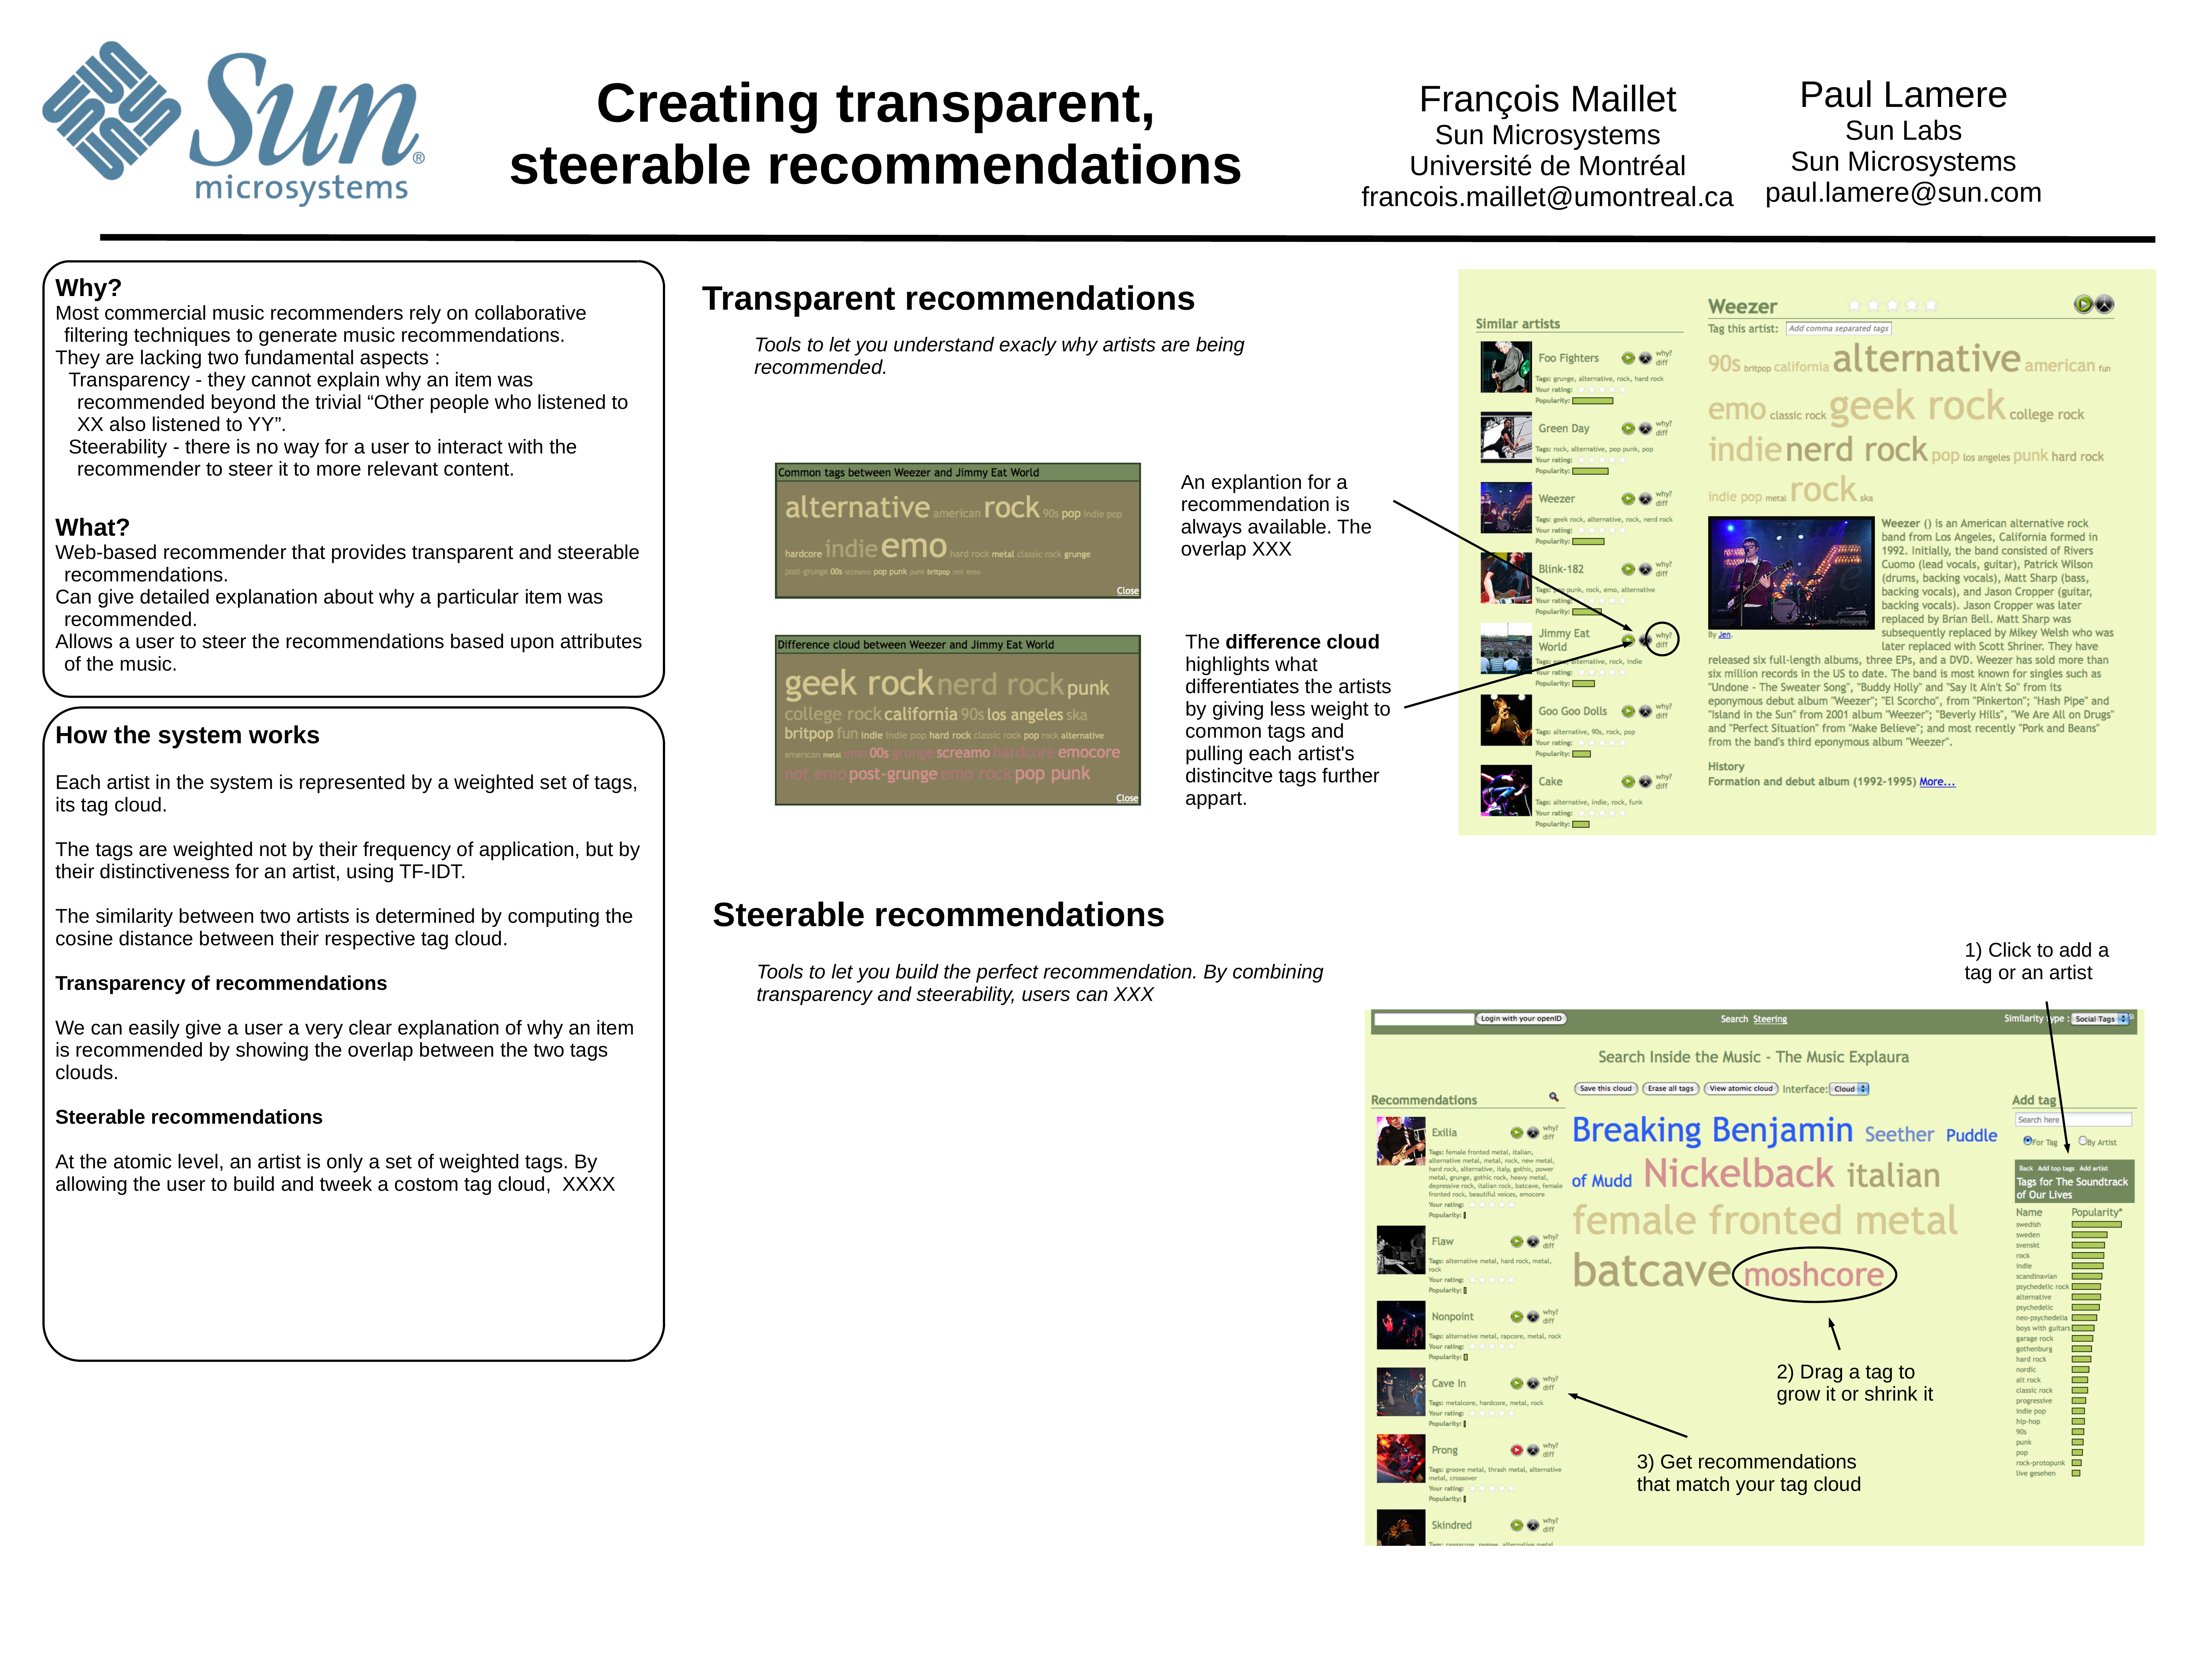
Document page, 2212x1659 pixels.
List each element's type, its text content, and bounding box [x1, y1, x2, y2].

text_box Why? Most commercial music recommenders rely on collaborative filtering techniques to generate music recommendations. They are lacking two fundamental aspects : Transparency - they cannot explain why an item was recommended beyond the trivial “Other people who listened to XX also listened to YY”. Steerability - there is no way for a user to interact with the recommender to steer it to more relevant content. [50, 271, 655, 505]
text_box Creating transparent, steerable recommendations [468, 69, 1285, 198]
text_box Transparent recommendations [696, 276, 1372, 320]
text_box 1) Click to add a tag or an artist [1959, 936, 2145, 987]
text_box 3) Get recommendations that match your tag cloud [1631, 1448, 1868, 1498]
text_box How the system works Each artist in the system is represented by a weighted set of tags, its tag cloud. The tags are weighted not by their frequency of application, but by their distinctiveness for an artist, using TF-IDT. The similarity between two artists is determined by computing the cosine distance between their respective tag cloud. Transparency of recommendations We can easily give a user a very clear explanation of why an item is recommended by showing the overlap between the two tags clouds. Steerable recommendations At the atomic level, an artist is only a set of weighted tags. By allowing the user to build and tweek a costom tag cloud, XXXX [50, 718, 655, 1198]
picture [775, 635, 1141, 806]
text_box 2) Drag a tag to grow it or shrink it [1771, 1357, 1939, 1408]
picture [775, 463, 1141, 599]
picture [1365, 1009, 2145, 1546]
text_box Steerable recommendations [707, 893, 1383, 936]
text_box Tools to let you understand exacly why artists are being recommended. [749, 331, 1348, 381]
text_box An explantion for a recommendation is always available. The overlap XXX [1175, 468, 1411, 597]
picture [42, 41, 425, 207]
text_box Paul Lamere Sun Labs Sun Microsystems paul.lamere@sun.com [1650, 71, 2158, 211]
text_box Tools to let you build the perfect recommendation. By combining transparency and steerability, users can XXX [751, 958, 1350, 1008]
text_box The difference cloud highlights what differentiates the artists by giving less weight to common tags and pulling each artist's distincitve tags further appart. [1180, 627, 1409, 812]
picture [1458, 269, 2156, 835]
text_box What? Web-based recommender that provides transparent and steerable recommendations. Can give detailed explanation about why a particular item was recommended. Allows a user to steer the recommendations based upon attributes of the music. [50, 511, 655, 708]
text_box François Maillet Sun Microsystems Université de Montréal francois.maillet@umontreal.ca [1265, 75, 1831, 215]
